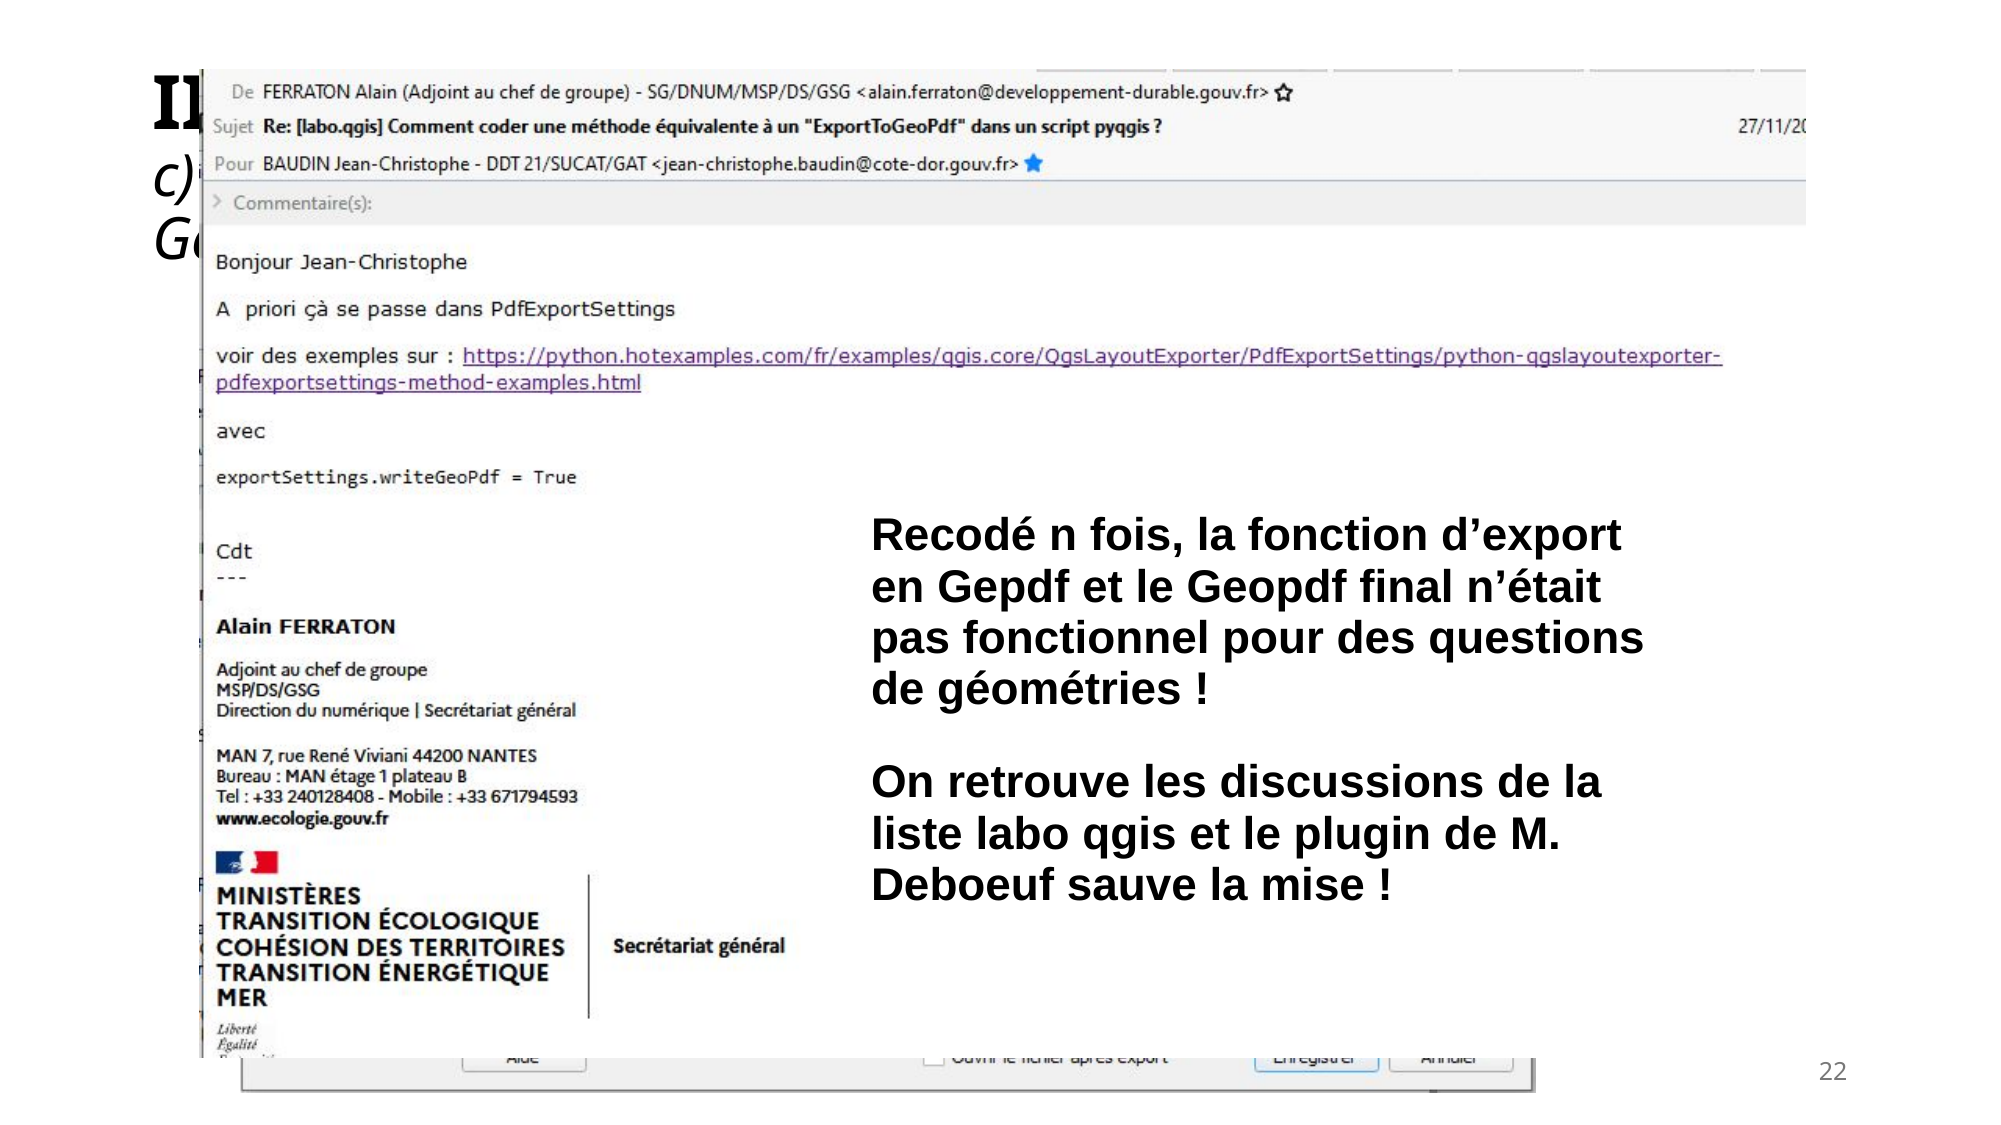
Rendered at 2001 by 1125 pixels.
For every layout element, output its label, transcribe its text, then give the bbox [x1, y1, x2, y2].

title II) Construire un plugin, un défi technique c) Des exports cartographiques à différentes échelles et en GéoPDF : attention aux géométries ! [137, 59, 1863, 278]
slide_number <numéro> [1412, 1042, 1863, 1103]
text_box Recodé n fois, la fonction d’export en Gepdf et le Geopdf final n’était pas fonctionnel pour des questions de géométries ! On retrouve les discussions de la liste labo qgis et le plugin de M. Deboeuf sauve la mise ! [856, 501, 1684, 918]
picture [199, 69, 1806, 1093]
